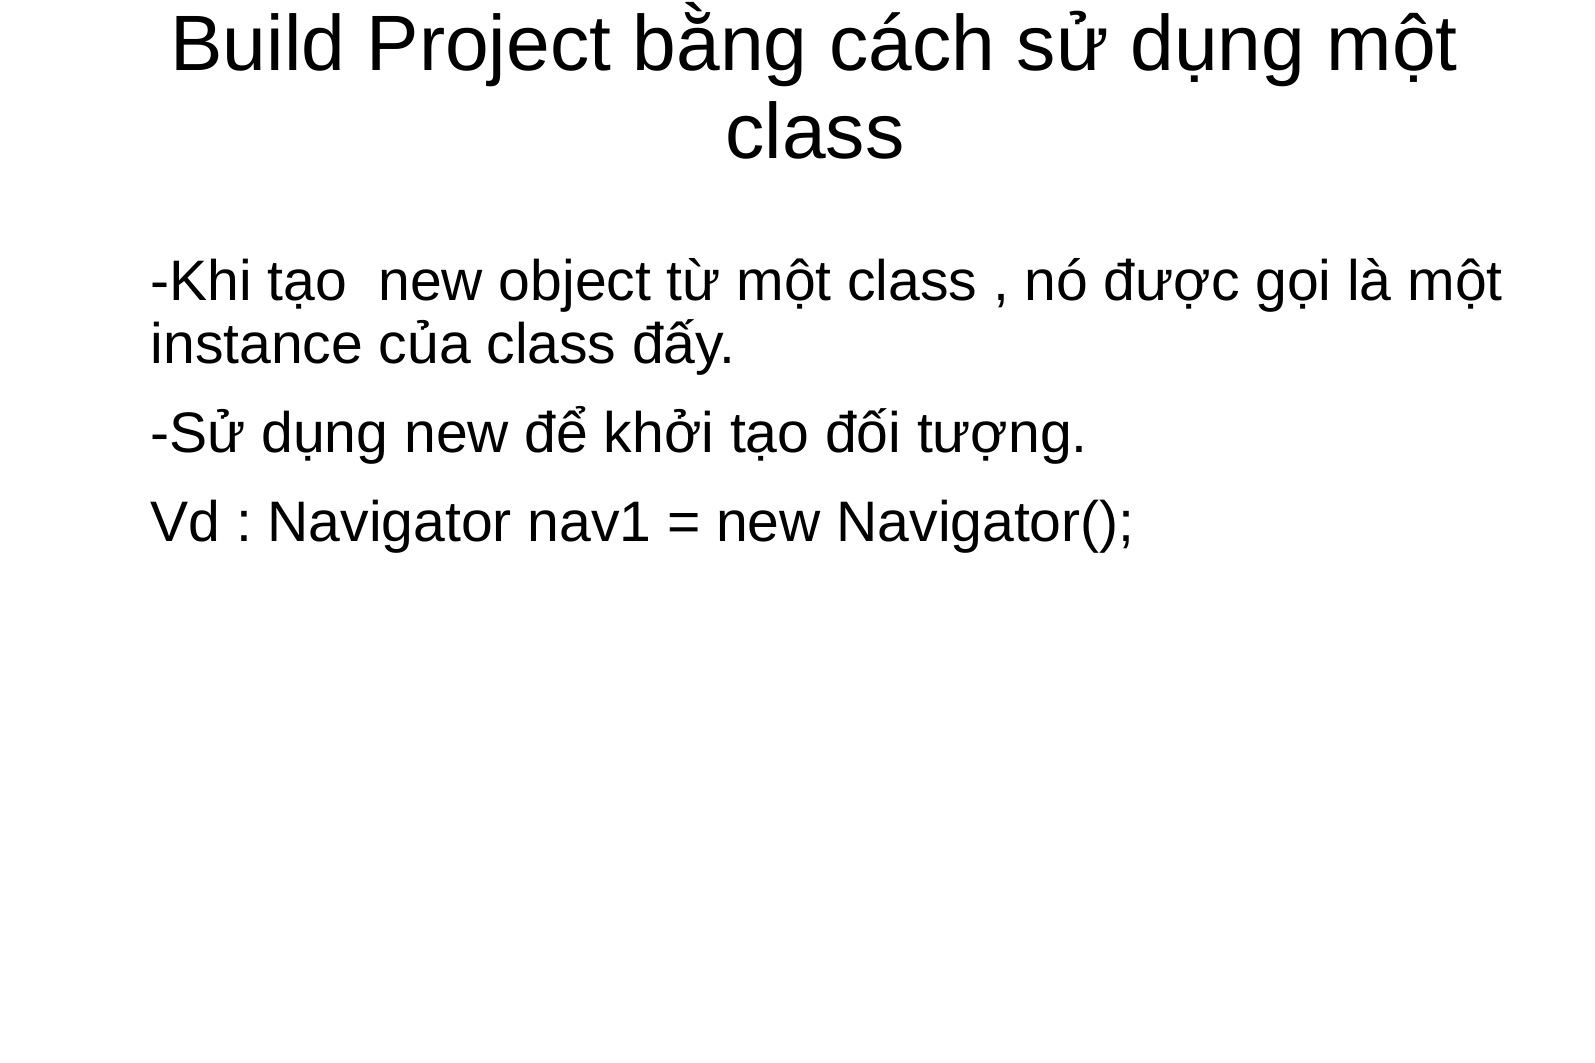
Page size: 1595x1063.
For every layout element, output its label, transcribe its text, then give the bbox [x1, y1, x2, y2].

title Build Project bằng cách sử dụng một class [79, 0, 1515, 248]
list -Khi tạo new object từ một class , nó được gọi là một instance của class đấy. -Sử dụng new để khởi tạo đối tượng. Vd : Navigator nav1 = new Navigator(); [79, 248, 1515, 951]
